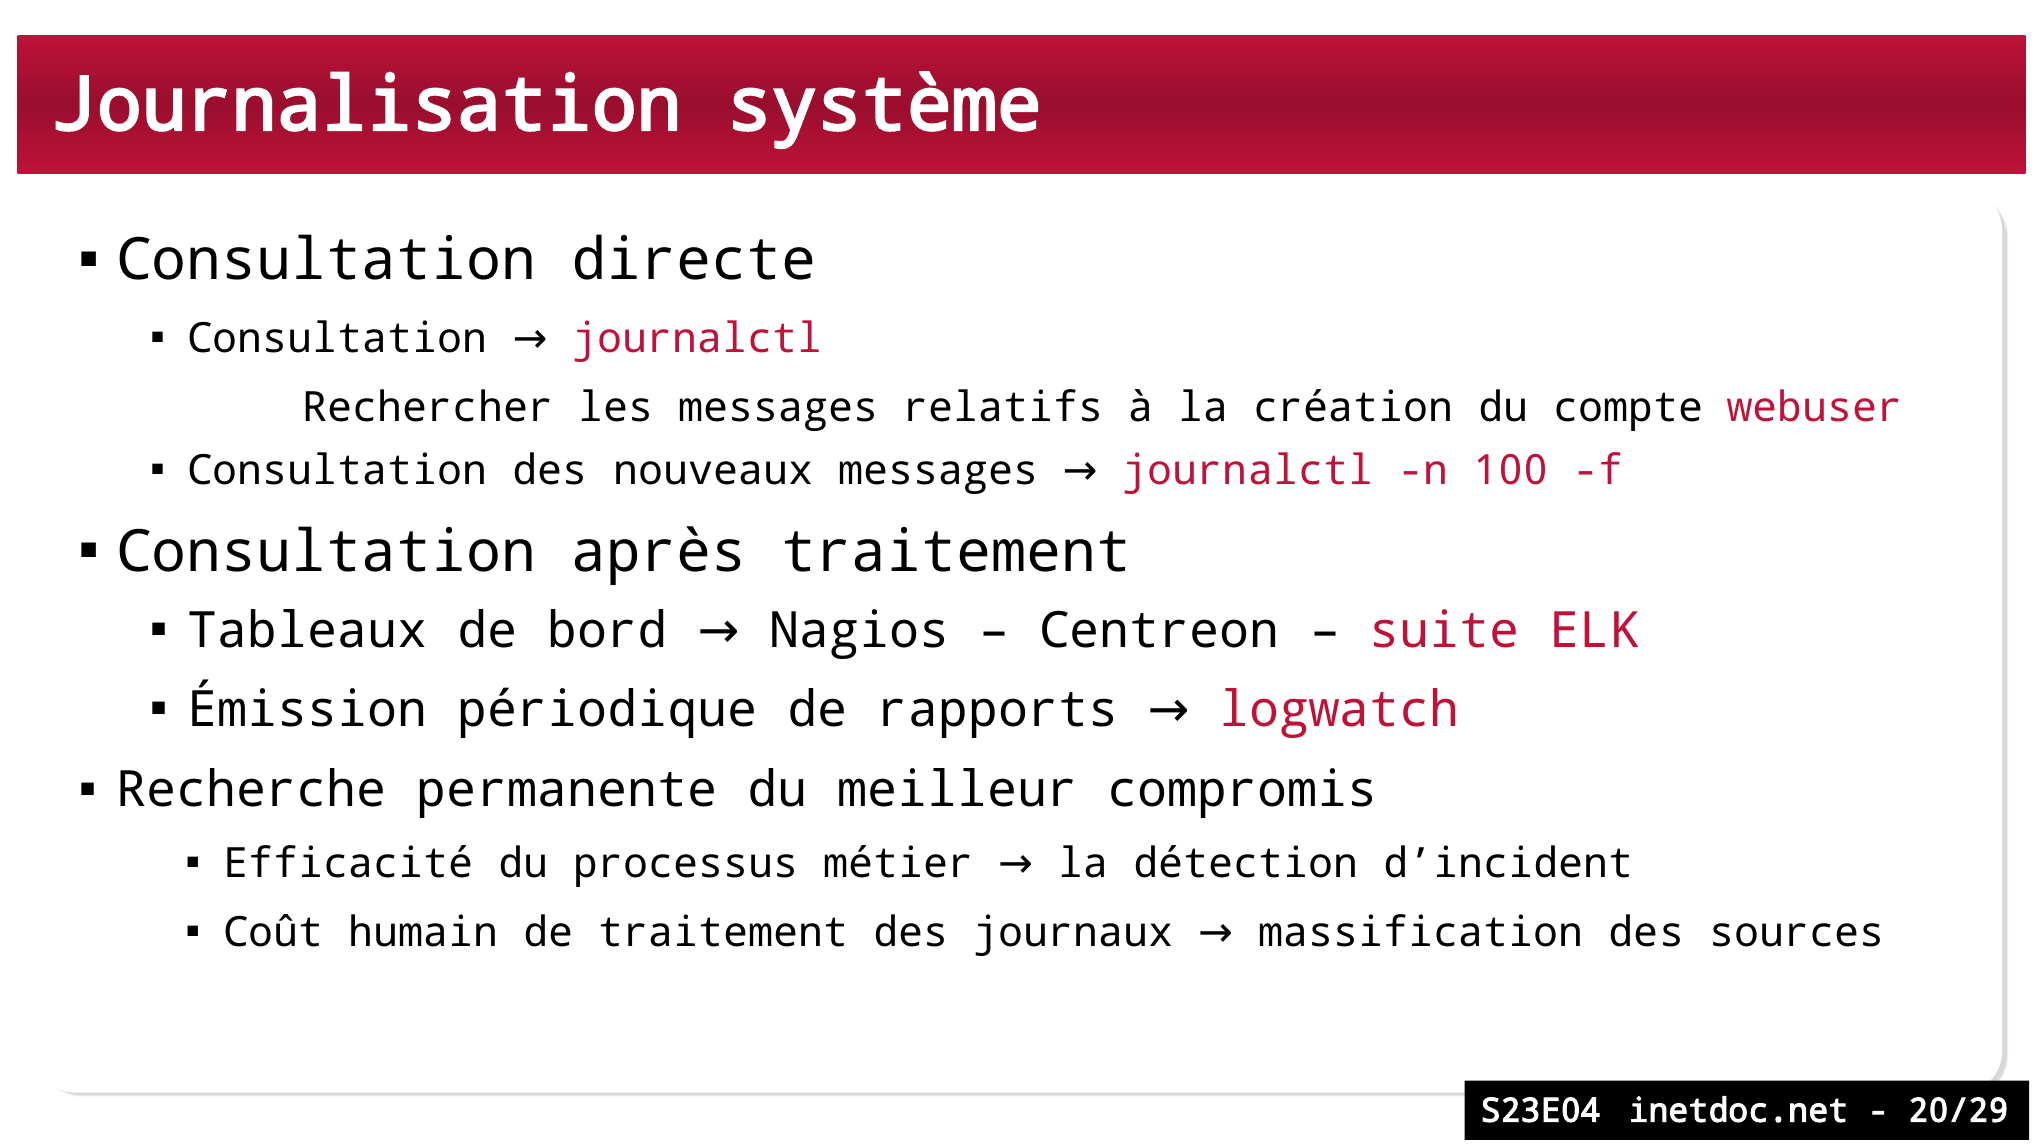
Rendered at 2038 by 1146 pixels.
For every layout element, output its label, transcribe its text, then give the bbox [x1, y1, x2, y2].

text_box S23E04 inetdoc.net - <numéro>/29 [1464, 1080, 2030, 1140]
text_box Journalisation système [17, 35, 2026, 174]
text_box Consultation directe Consultation → journalctl Rechercher les messages relatifs à la création du compte webuser Consultation des nouveaux messages → journalctl -n 100 -f Consultation après traitement Tableaux de bord → Nagios – Centreon – suite ELK Émission périodique de rapports → logwatch Recherche permanente du meilleur compromis Efficacité du processus métier → la détection d’incident Coût humain de traitement des journaux → massification des sources [35, 188, 2003, 1093]
